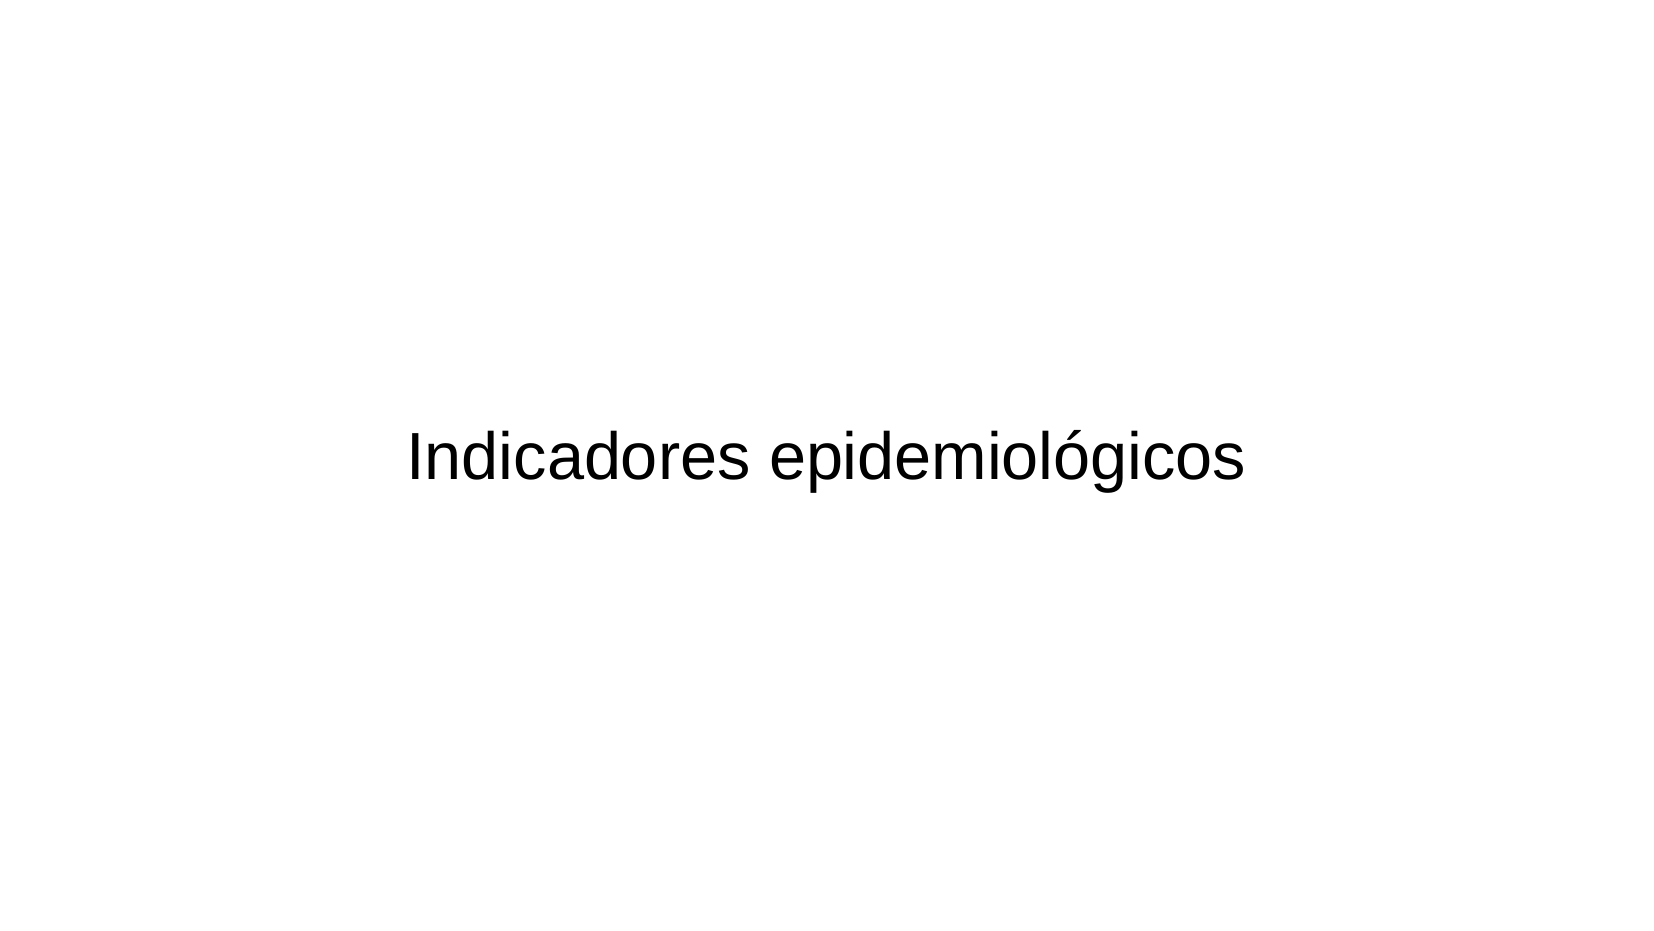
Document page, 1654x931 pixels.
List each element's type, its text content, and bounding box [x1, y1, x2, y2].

subtitle Indicadores epidemiológicos [82, 96, 1571, 817]
